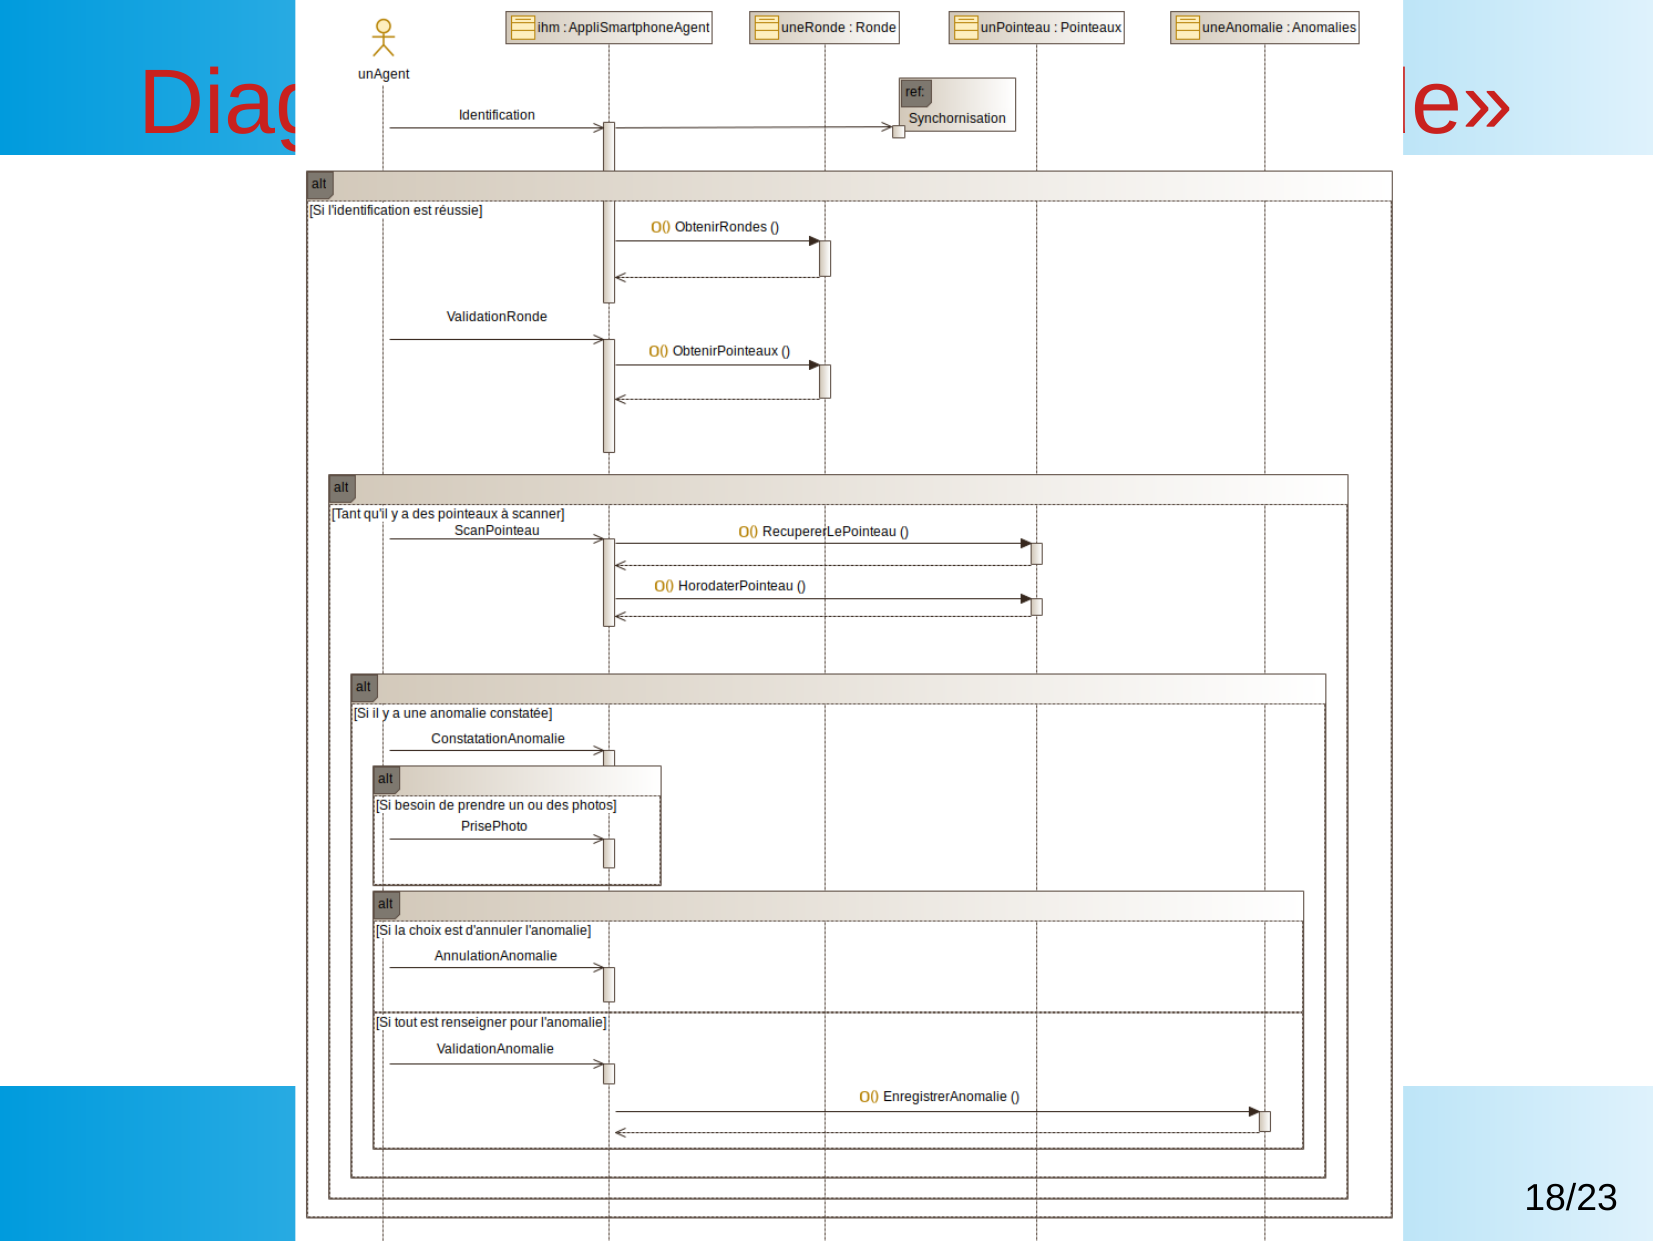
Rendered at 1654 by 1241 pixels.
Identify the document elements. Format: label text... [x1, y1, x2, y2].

picture [295, 0, 1404, 1241]
title Diagramme «Réaliser une ronde» [1404, 49, 1571, 155]
text_box <numéro>/23 [1509, 1169, 1654, 1240]
title Diagramme «Réaliser une ronde» [82, 49, 295, 155]
